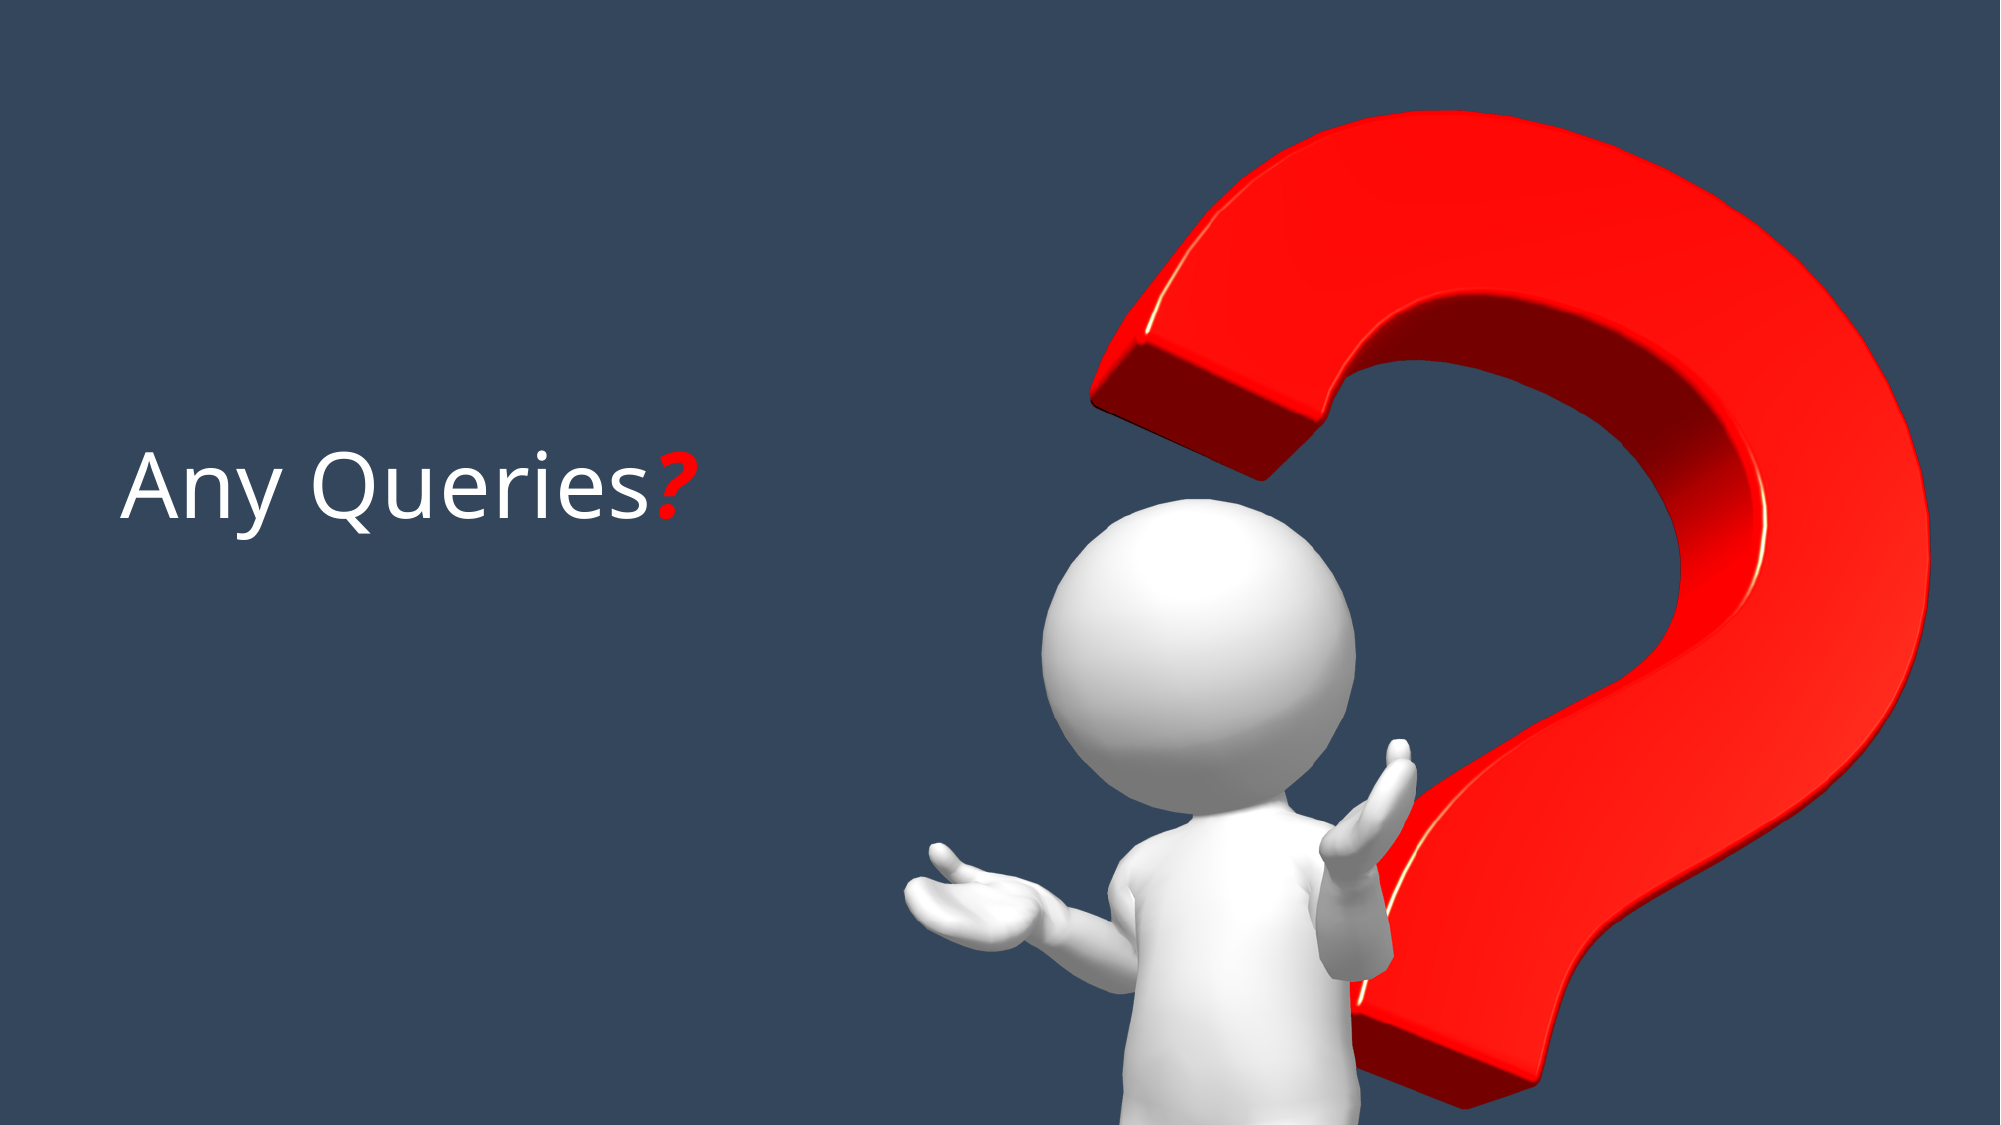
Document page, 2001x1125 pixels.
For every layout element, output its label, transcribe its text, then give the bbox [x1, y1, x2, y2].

title Any Queries? [120, 441, 902, 684]
picture [902, 109, 1931, 1125]
